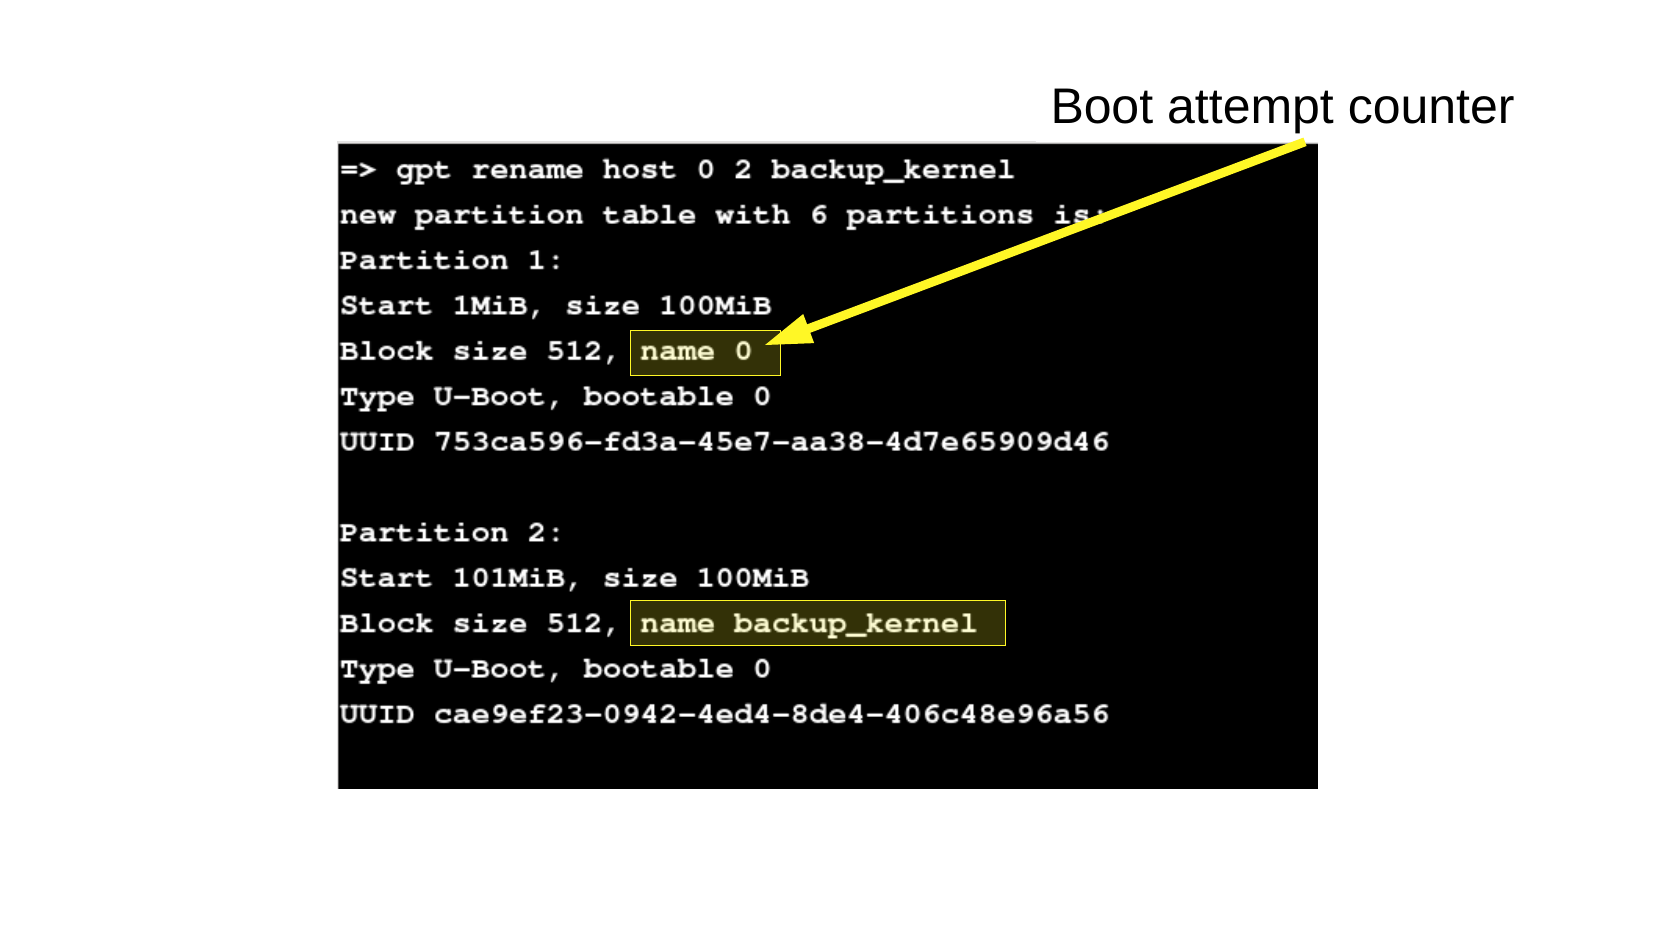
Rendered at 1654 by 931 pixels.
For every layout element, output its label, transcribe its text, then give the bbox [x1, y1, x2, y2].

picture [337, 141, 1318, 789]
text_box Boot attempt counter [1035, 71, 1531, 142]
text_box [630, 600, 1006, 646]
text_box [630, 330, 781, 376]
